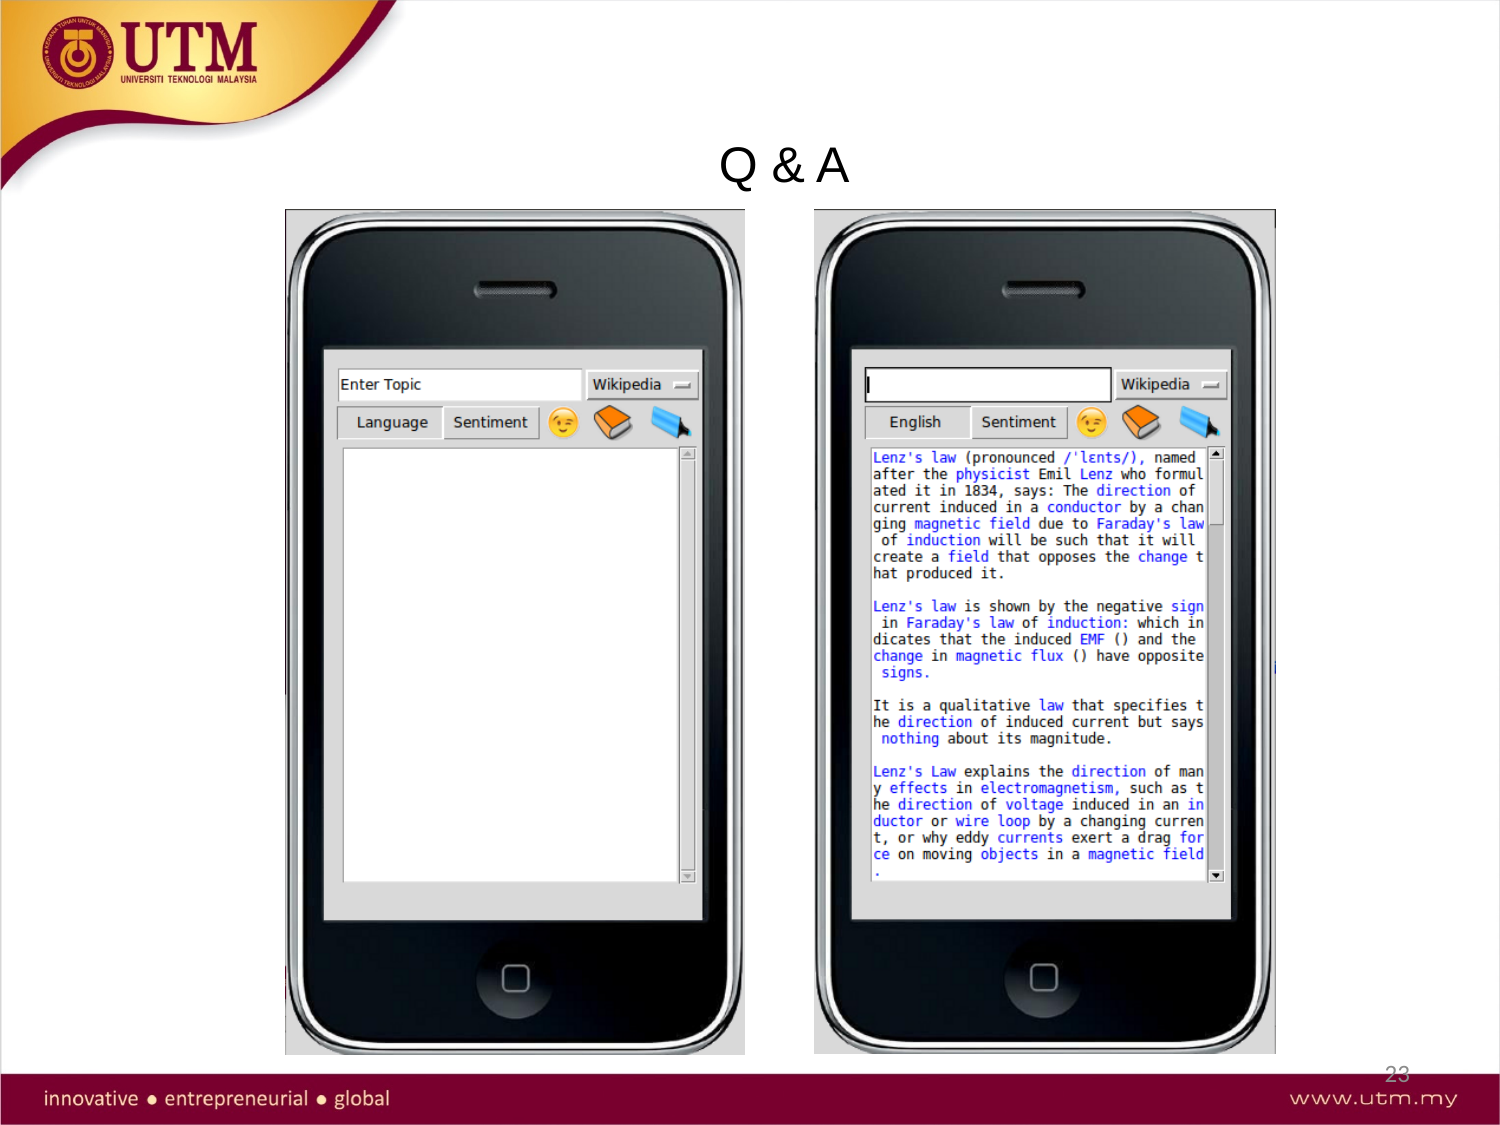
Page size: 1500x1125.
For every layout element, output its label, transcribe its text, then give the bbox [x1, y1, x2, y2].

picture [0, 0, 1500, 1125]
text_box Q & A [704, 130, 876, 211]
